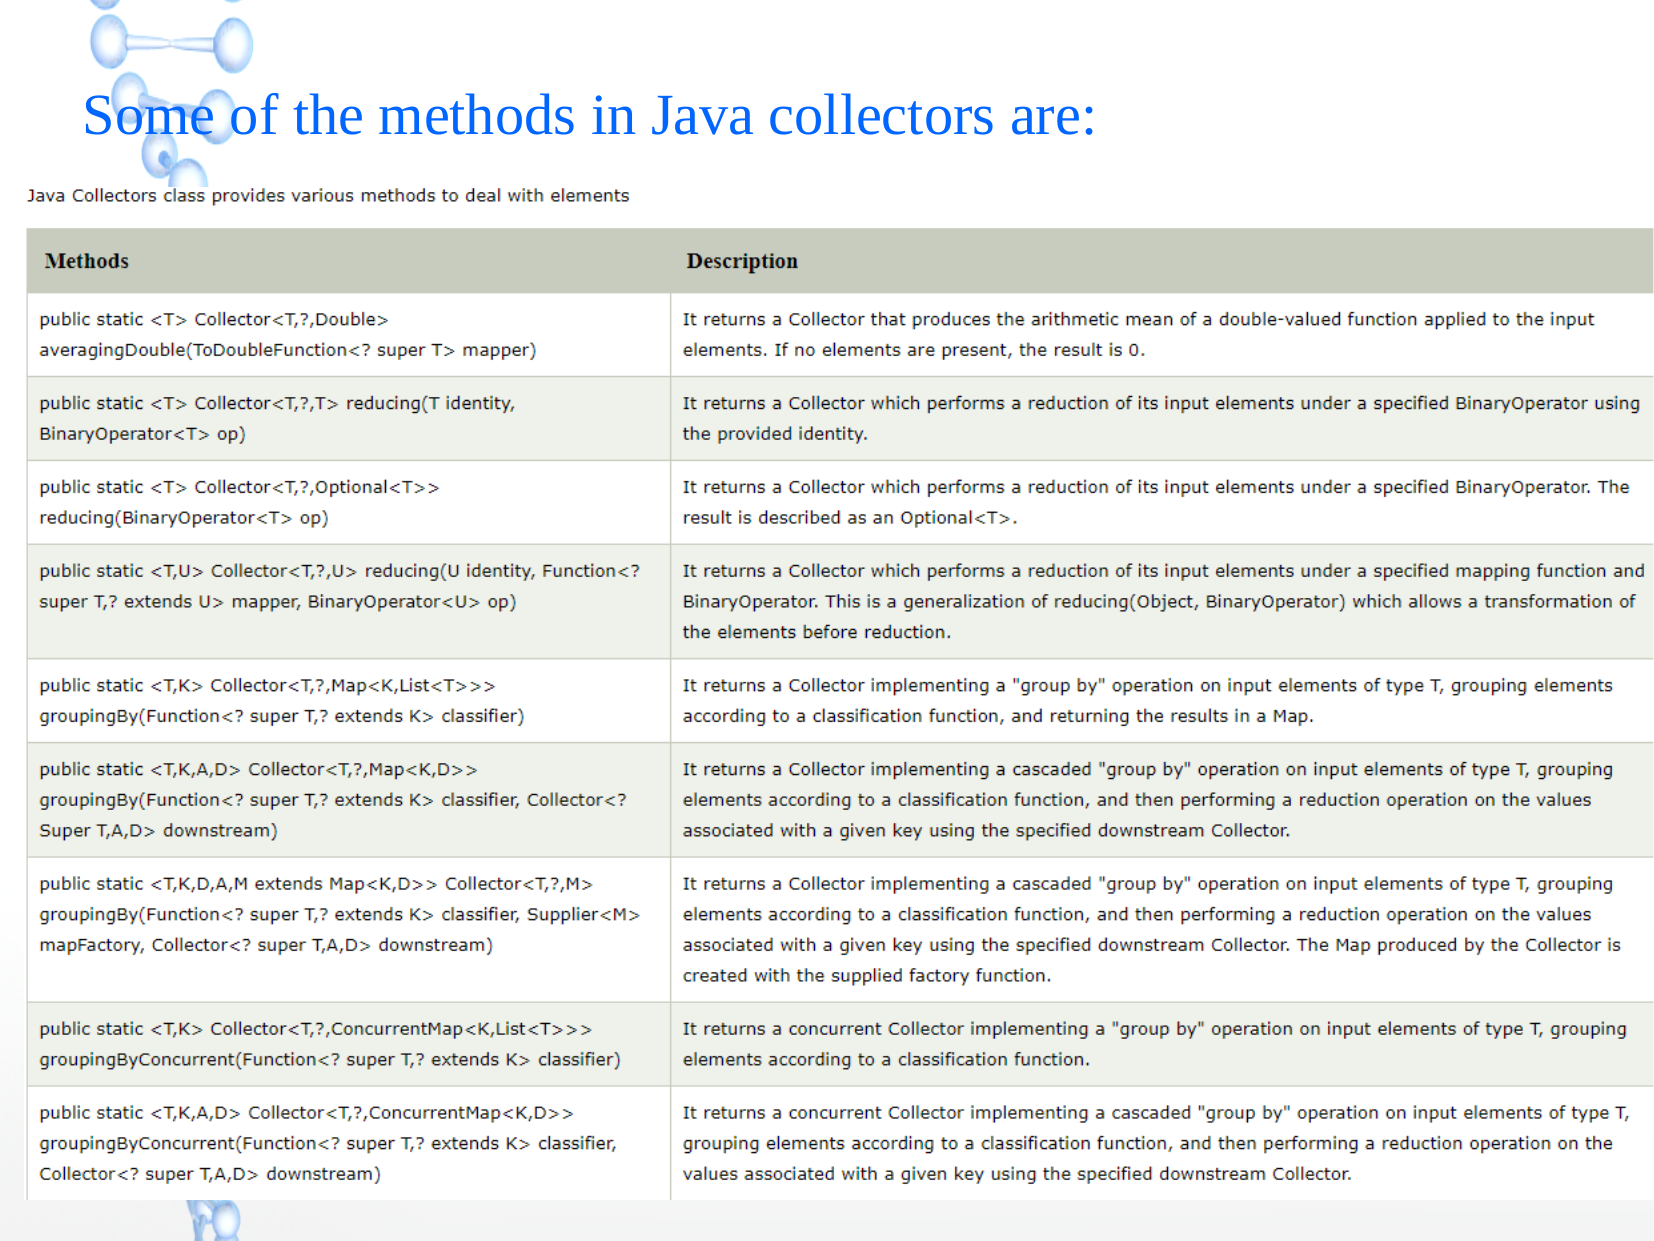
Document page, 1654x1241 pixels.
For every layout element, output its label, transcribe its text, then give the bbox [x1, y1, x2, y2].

title Some of the methods in Java collectors are: [82, 49, 1571, 181]
picture [0, 0, 1654, 1241]
